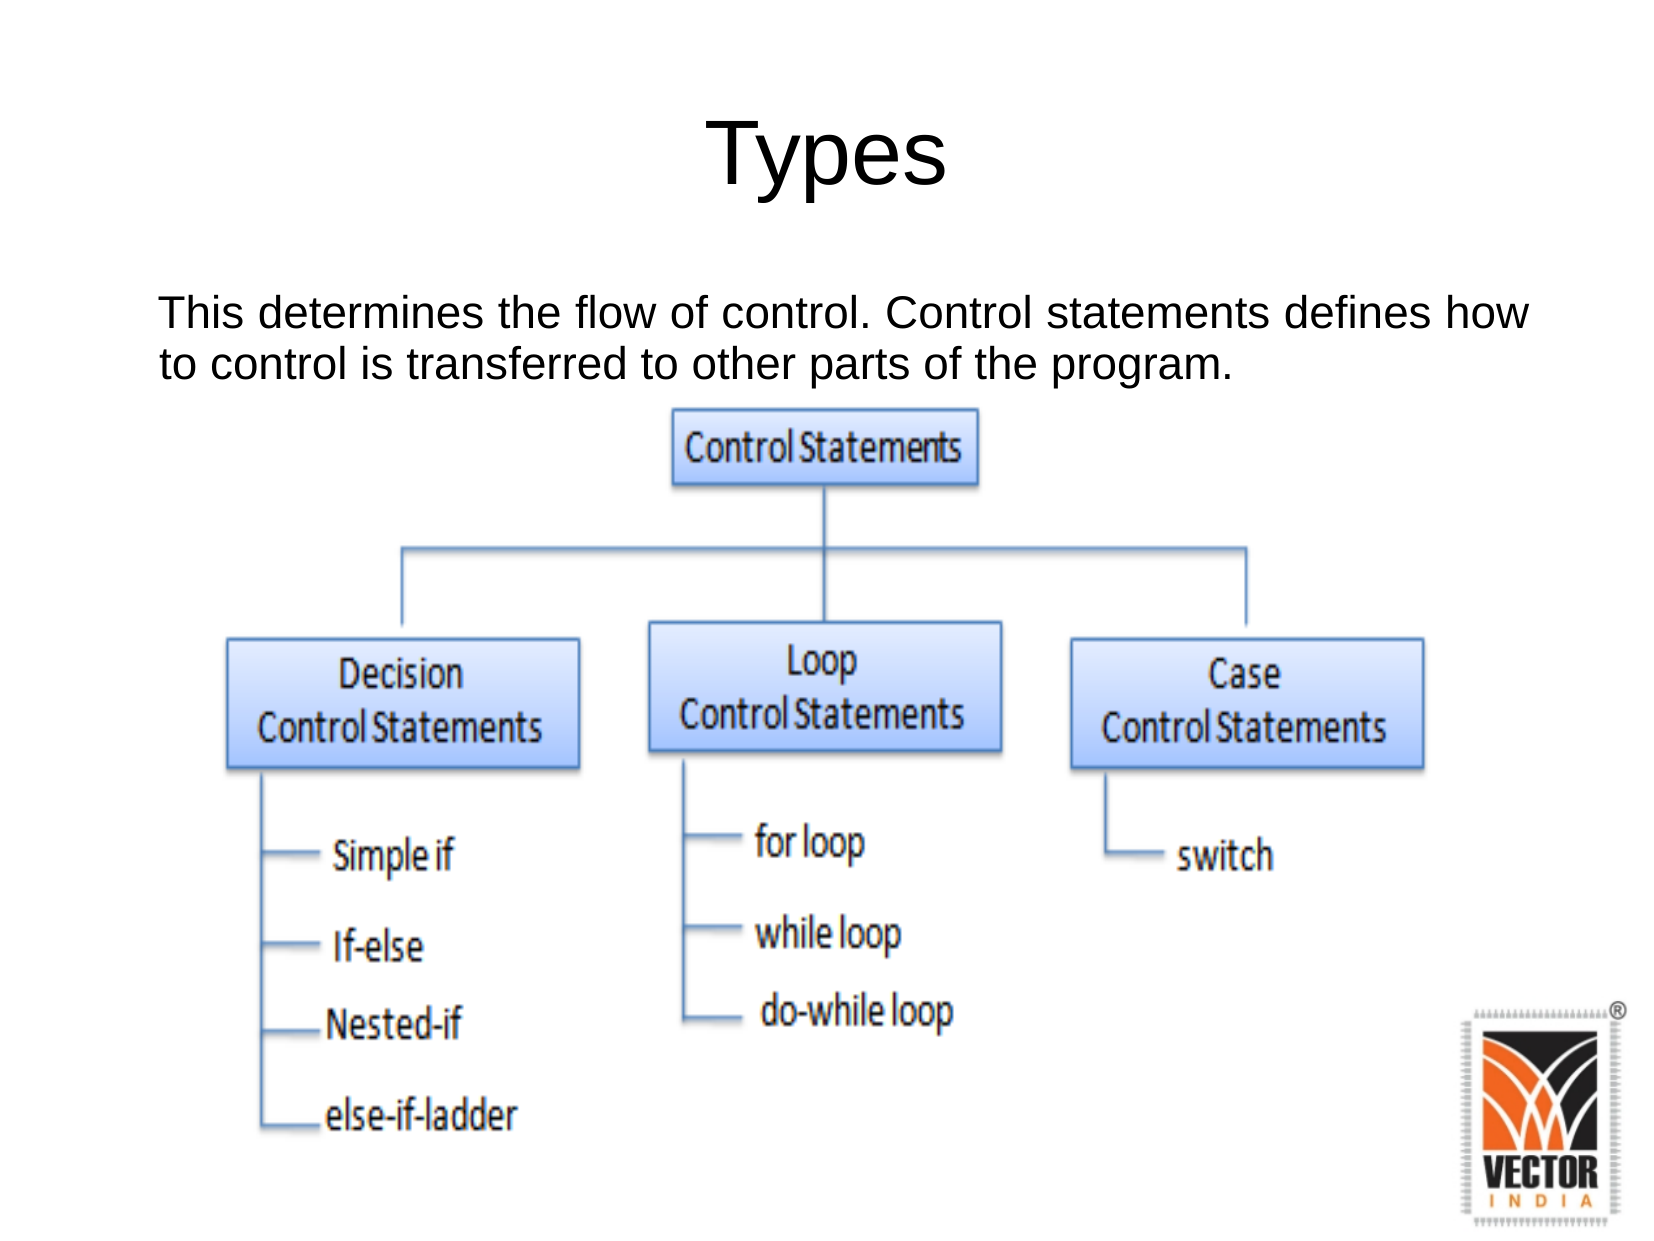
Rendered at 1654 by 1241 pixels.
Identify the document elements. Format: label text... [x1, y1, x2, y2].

picture [180, 389, 1654, 1237]
title Types [82, 49, 1571, 257]
subtitle This determines the flow of control. Control statements defines how to control is transferred to other parts of the program. [82, 286, 1571, 1056]
